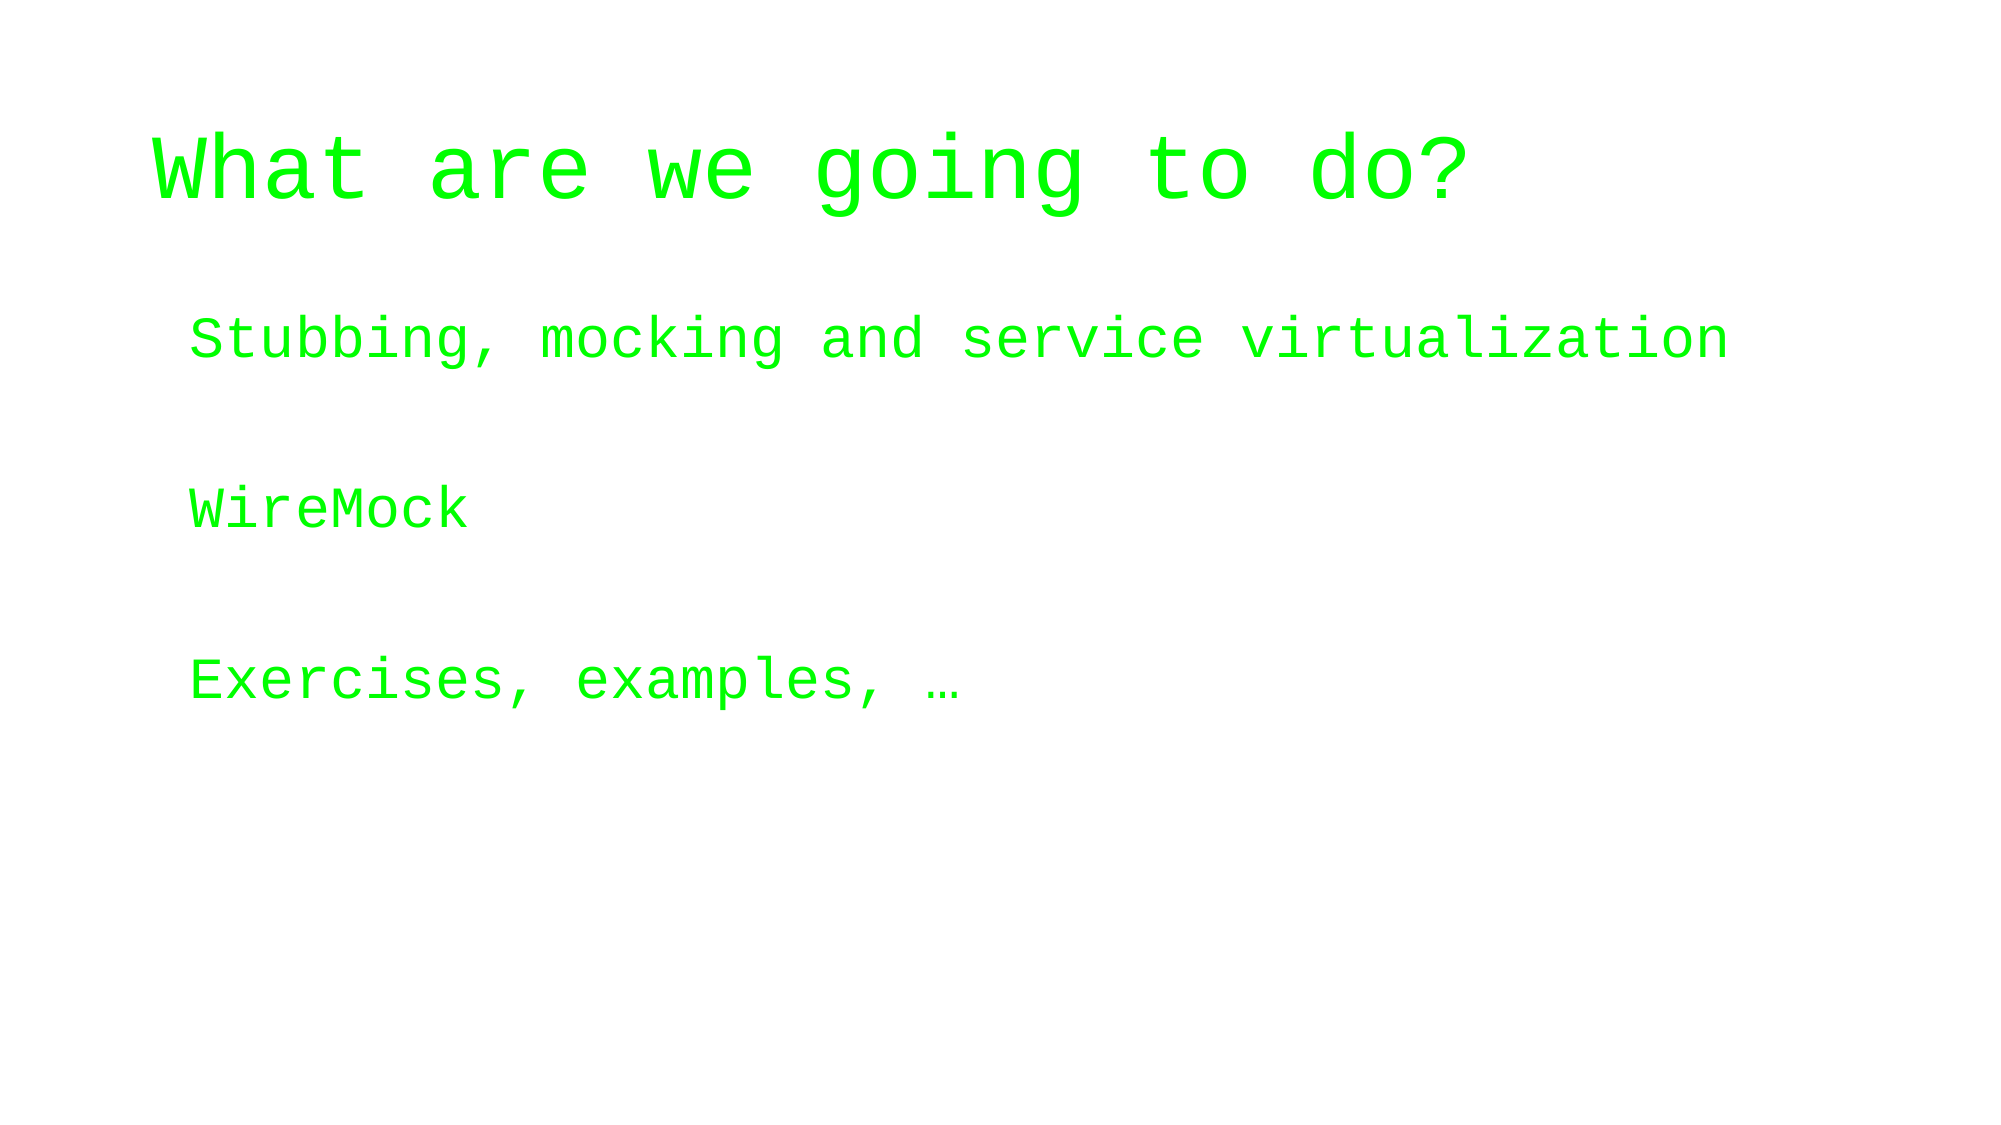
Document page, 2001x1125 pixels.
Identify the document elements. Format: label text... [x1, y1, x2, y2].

title What are we going to do? [137, 59, 1863, 278]
list Stubbing, mocking and service virtualization WireMock Exercises, examples, … [137, 299, 1863, 1014]
